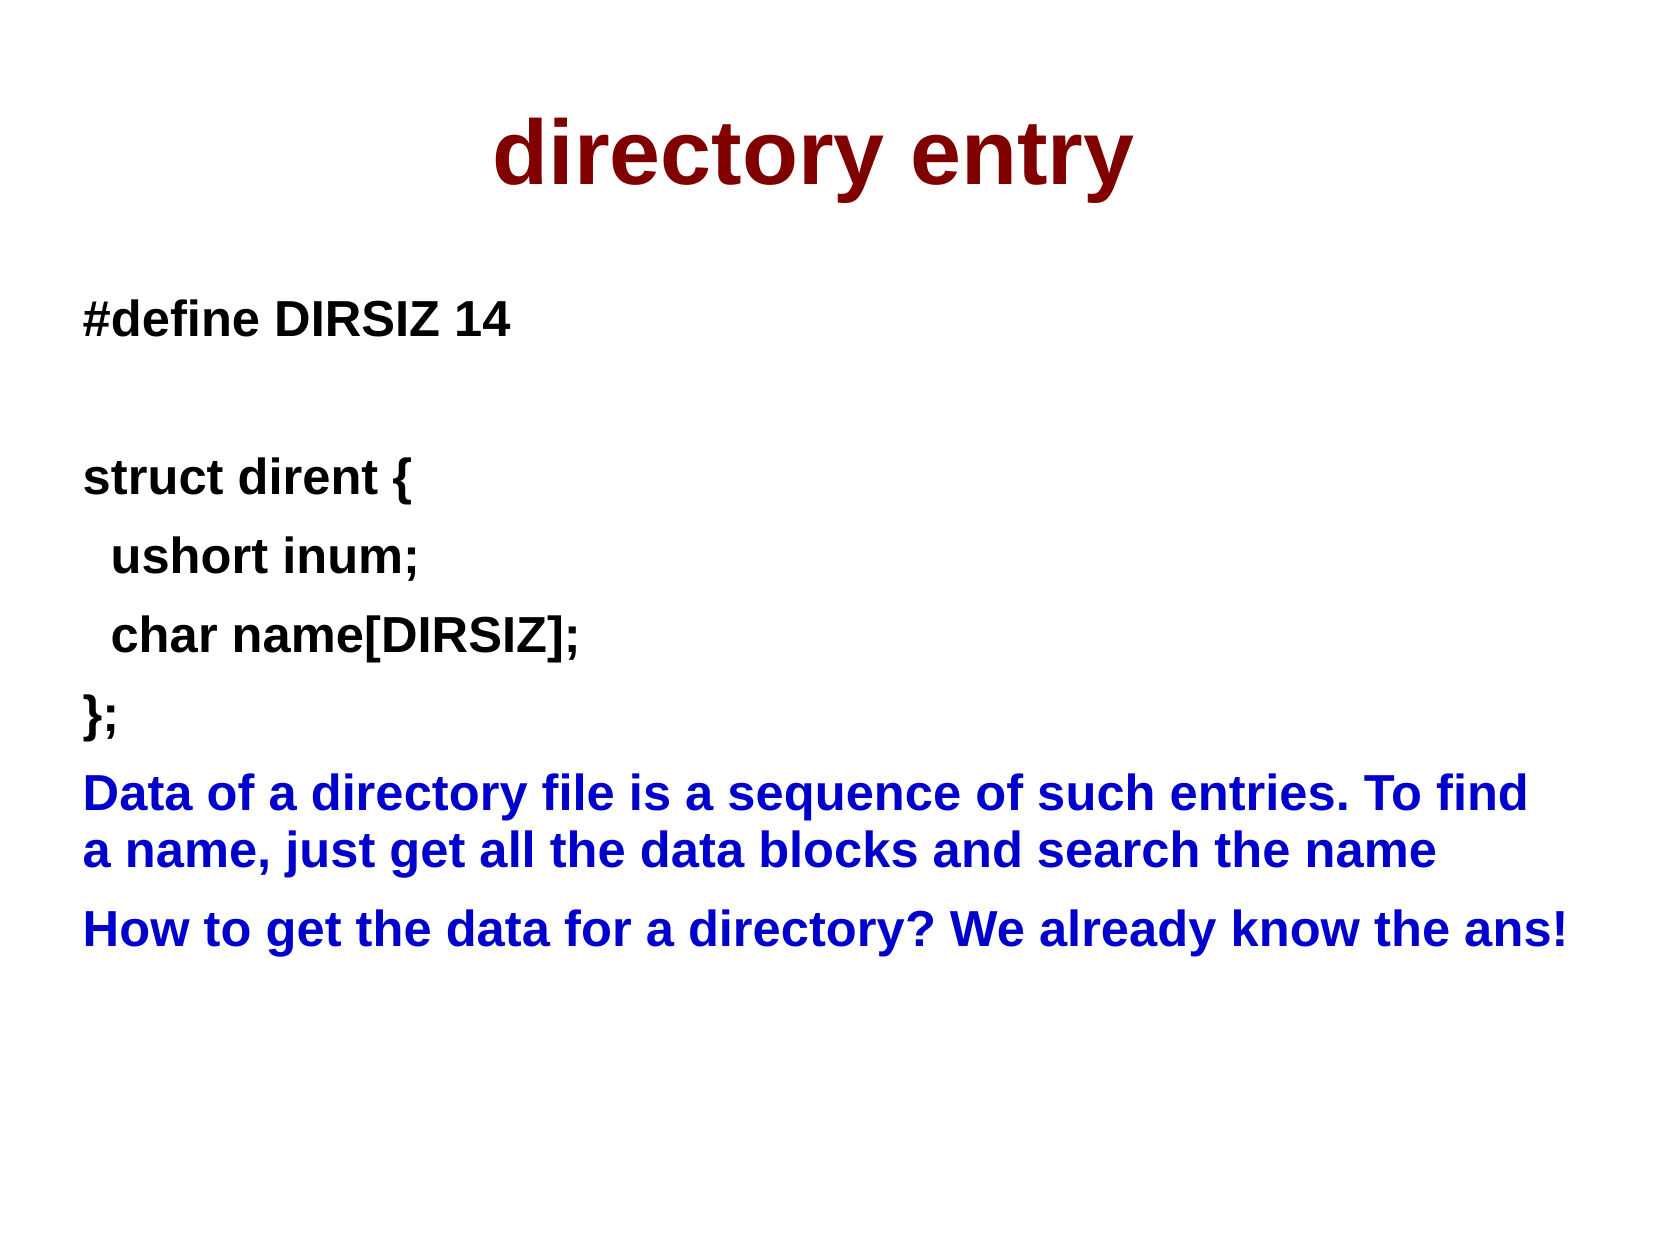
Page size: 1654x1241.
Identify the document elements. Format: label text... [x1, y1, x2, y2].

list #define DIRSIZ 14 struct dirent { ushort inum; char name[DIRSIZ]; }; Data of a directory file is a sequence of such entries. To find a name, just get all the data blocks and search the name How to get the data for a directory? We already know the ans! [82, 290, 1571, 1010]
title directory entry [82, 49, 1571, 257]
